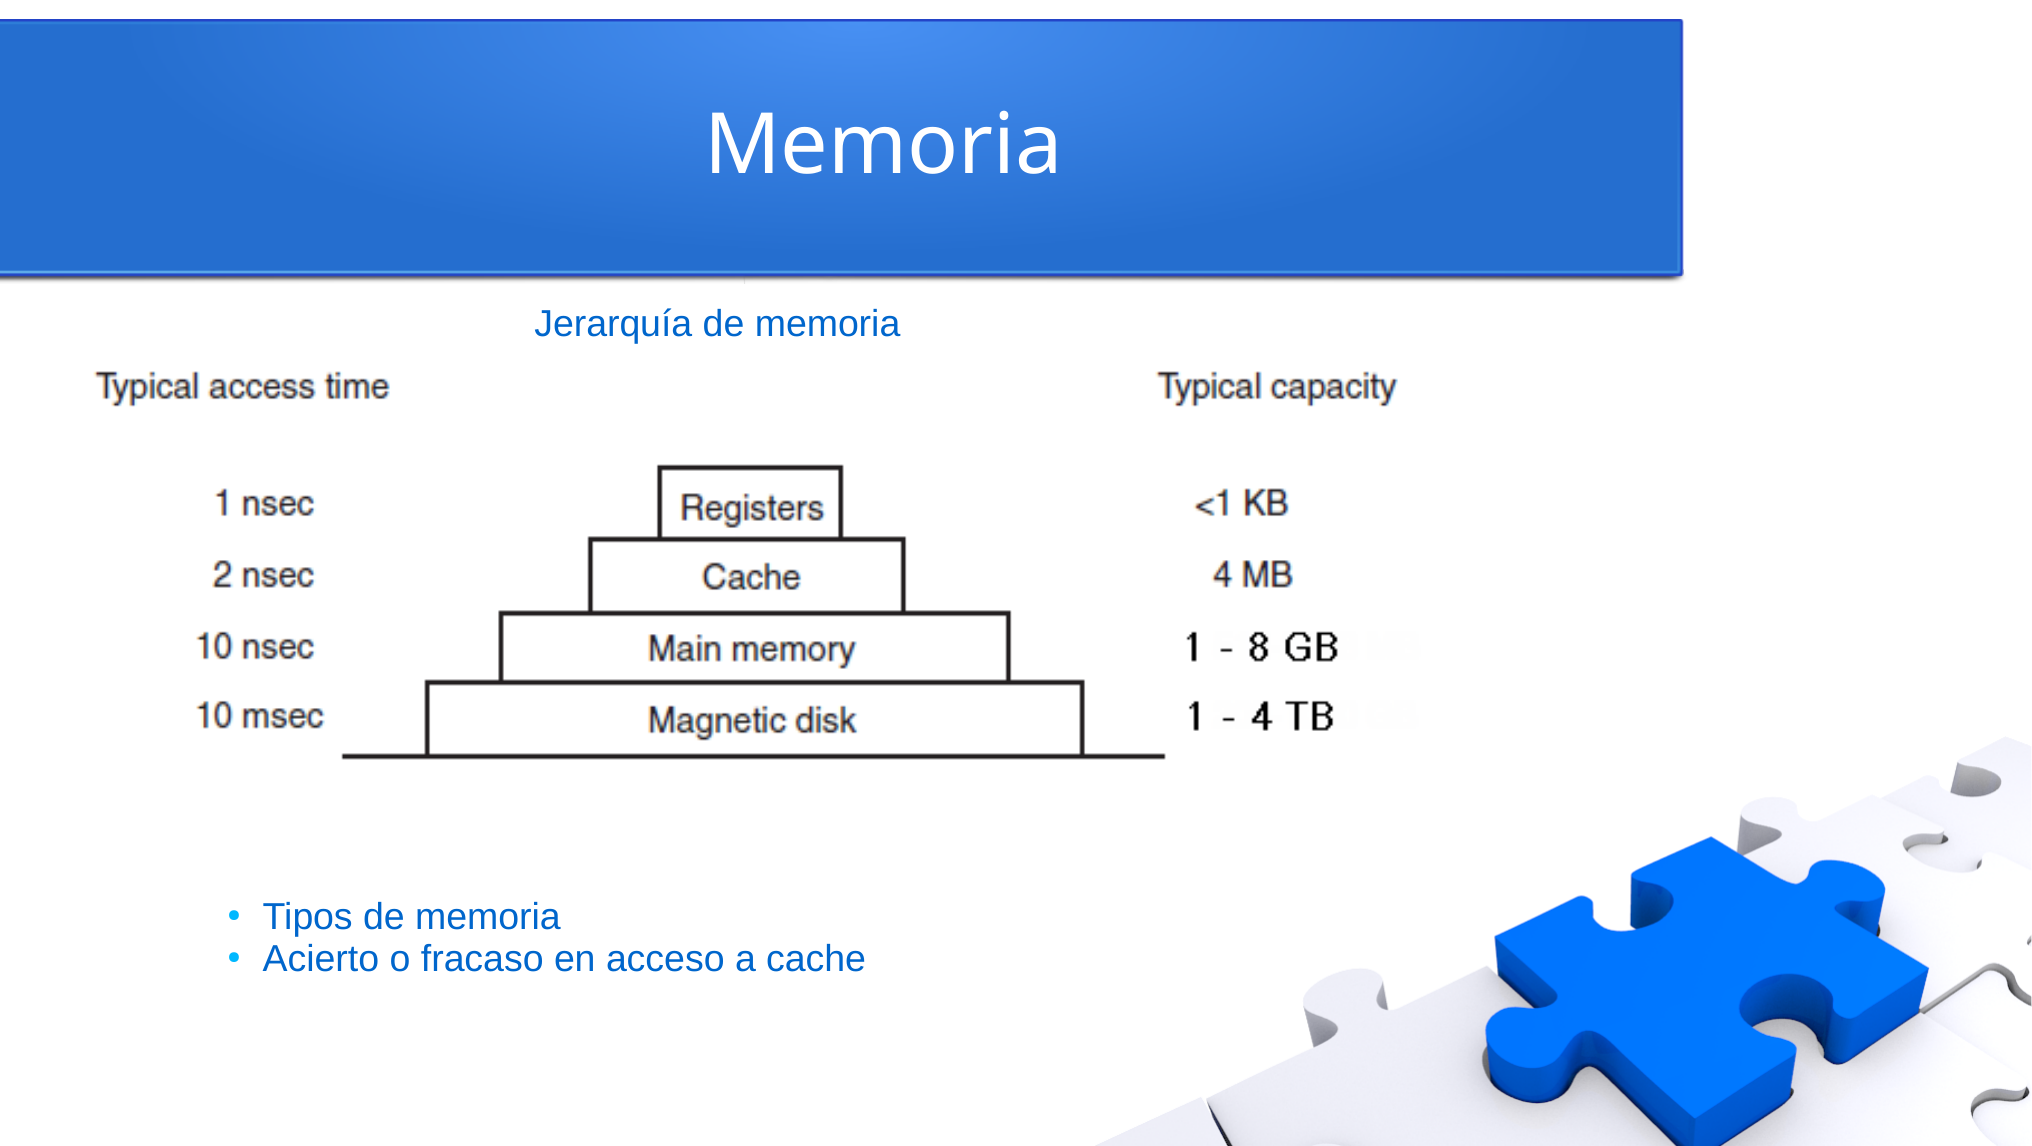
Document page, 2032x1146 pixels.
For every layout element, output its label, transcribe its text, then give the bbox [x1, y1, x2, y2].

picture [0, 19, 1689, 284]
text_box Tipos de memoria Acierto o fracaso en acceso a cache [212, 888, 882, 987]
title Memoria [101, 45, 1666, 237]
picture [59, 318, 2032, 1146]
text_box Jerarquía de memoria [519, 295, 916, 353]
